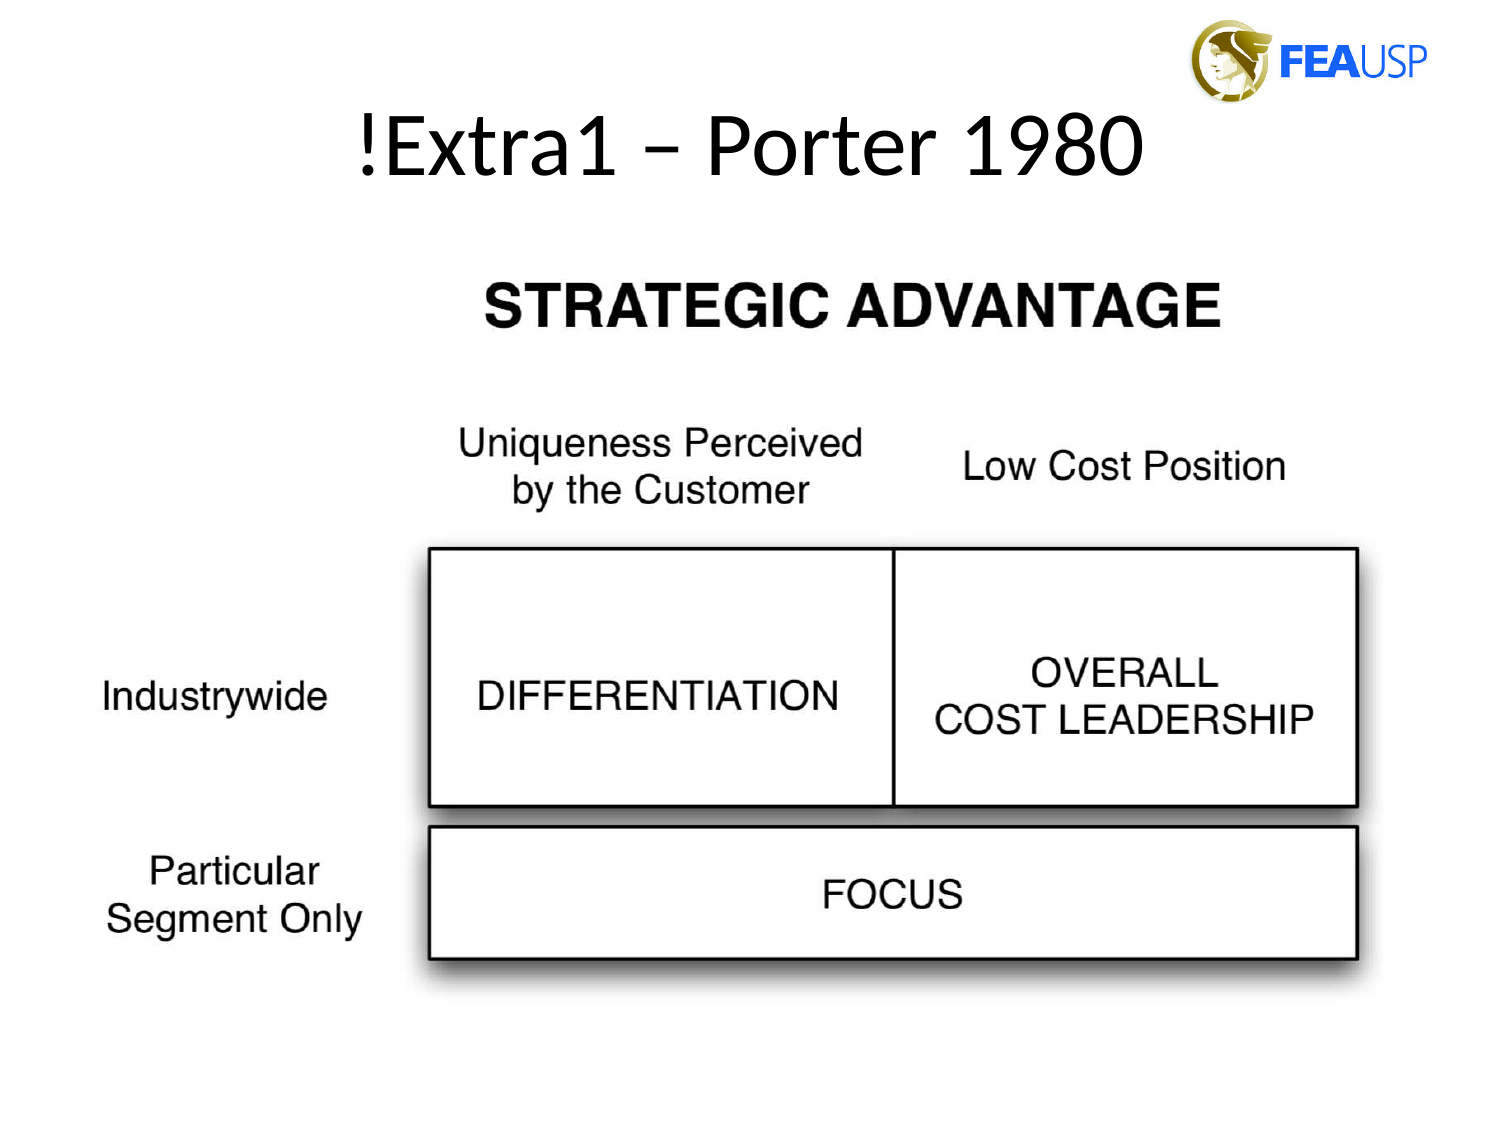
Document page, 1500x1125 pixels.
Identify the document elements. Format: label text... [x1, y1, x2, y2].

picture [1187, 19, 1427, 105]
picture [67, 226, 1425, 1040]
title !Extra1 – Porter 1980 [75, 45, 1425, 226]
